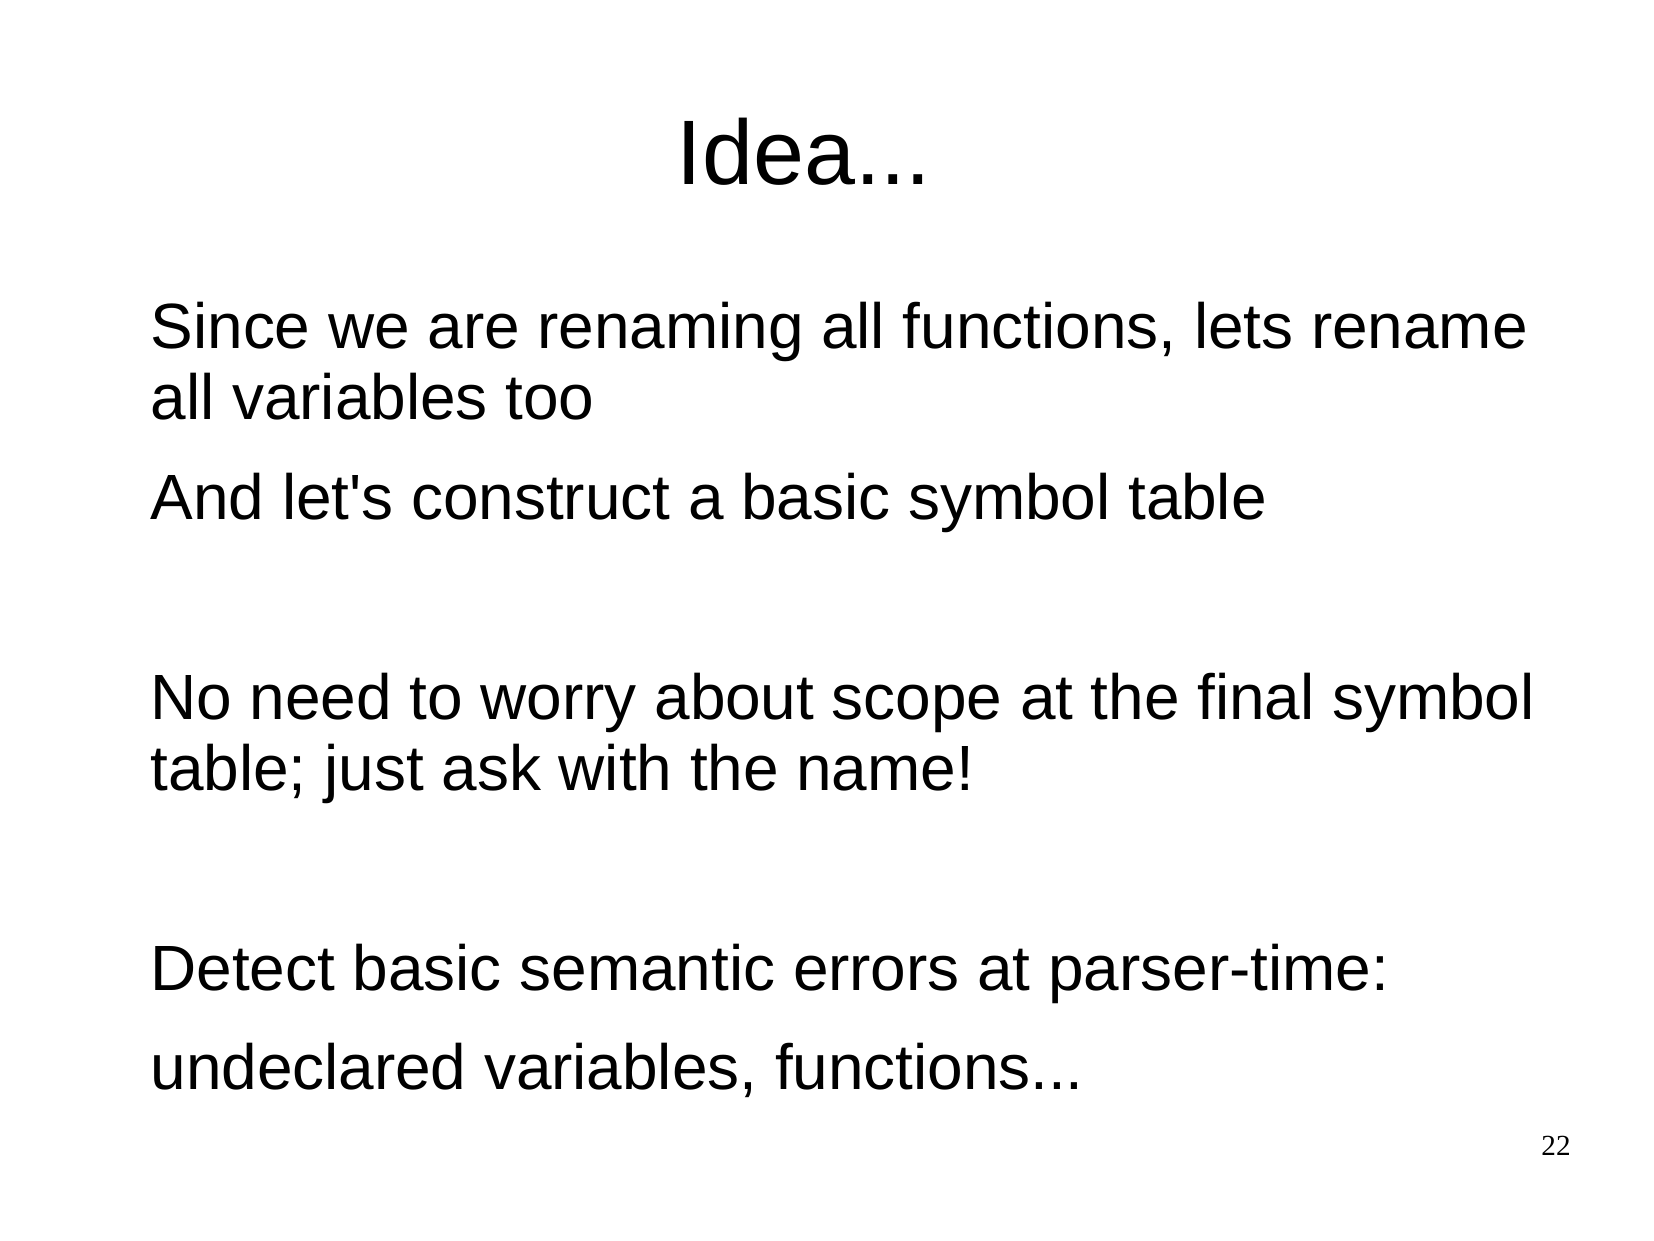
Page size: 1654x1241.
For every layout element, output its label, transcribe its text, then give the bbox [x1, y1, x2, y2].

list Since we are renaming all functions, lets rename all variables too And let's construct a basic symbol table No need to worry about scope at the final symbol table; just ask with the name! Detect basic semantic errors at parser-time: undeclared variables, functions... [82, 290, 1571, 1109]
title Idea... [82, 49, 1571, 257]
